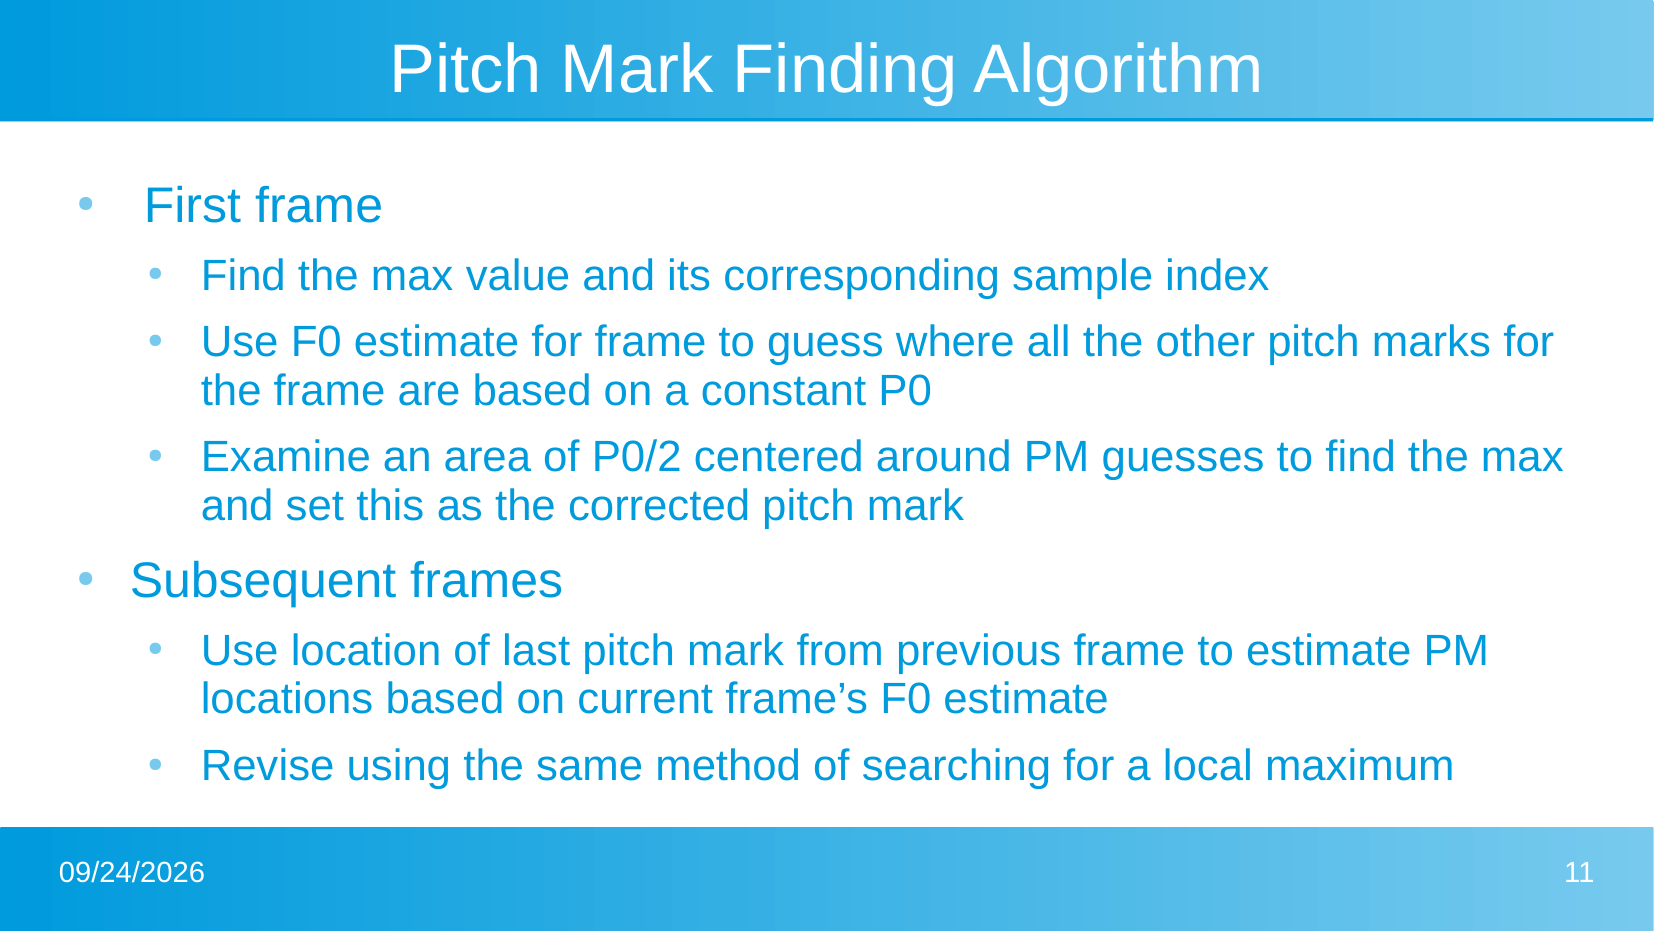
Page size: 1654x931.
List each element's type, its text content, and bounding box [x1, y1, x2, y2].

title Pitch Mark Finding Algorithm [59, 29, 1595, 108]
list First frame Find the max value and its corresponding sample index Use F0 estimate for frame to guess where all the other pitch marks for the frame are based on a constant P0 Examine an area of P0/2 centered around PM guesses to find the max and set this as the corrected pitch mark Subsequent frames Use location of last pitch mark from previous frame to estimate PM locations based on current frame’s F0 estimate Revise using the same method of searching for a local maximum [59, 177, 1595, 768]
